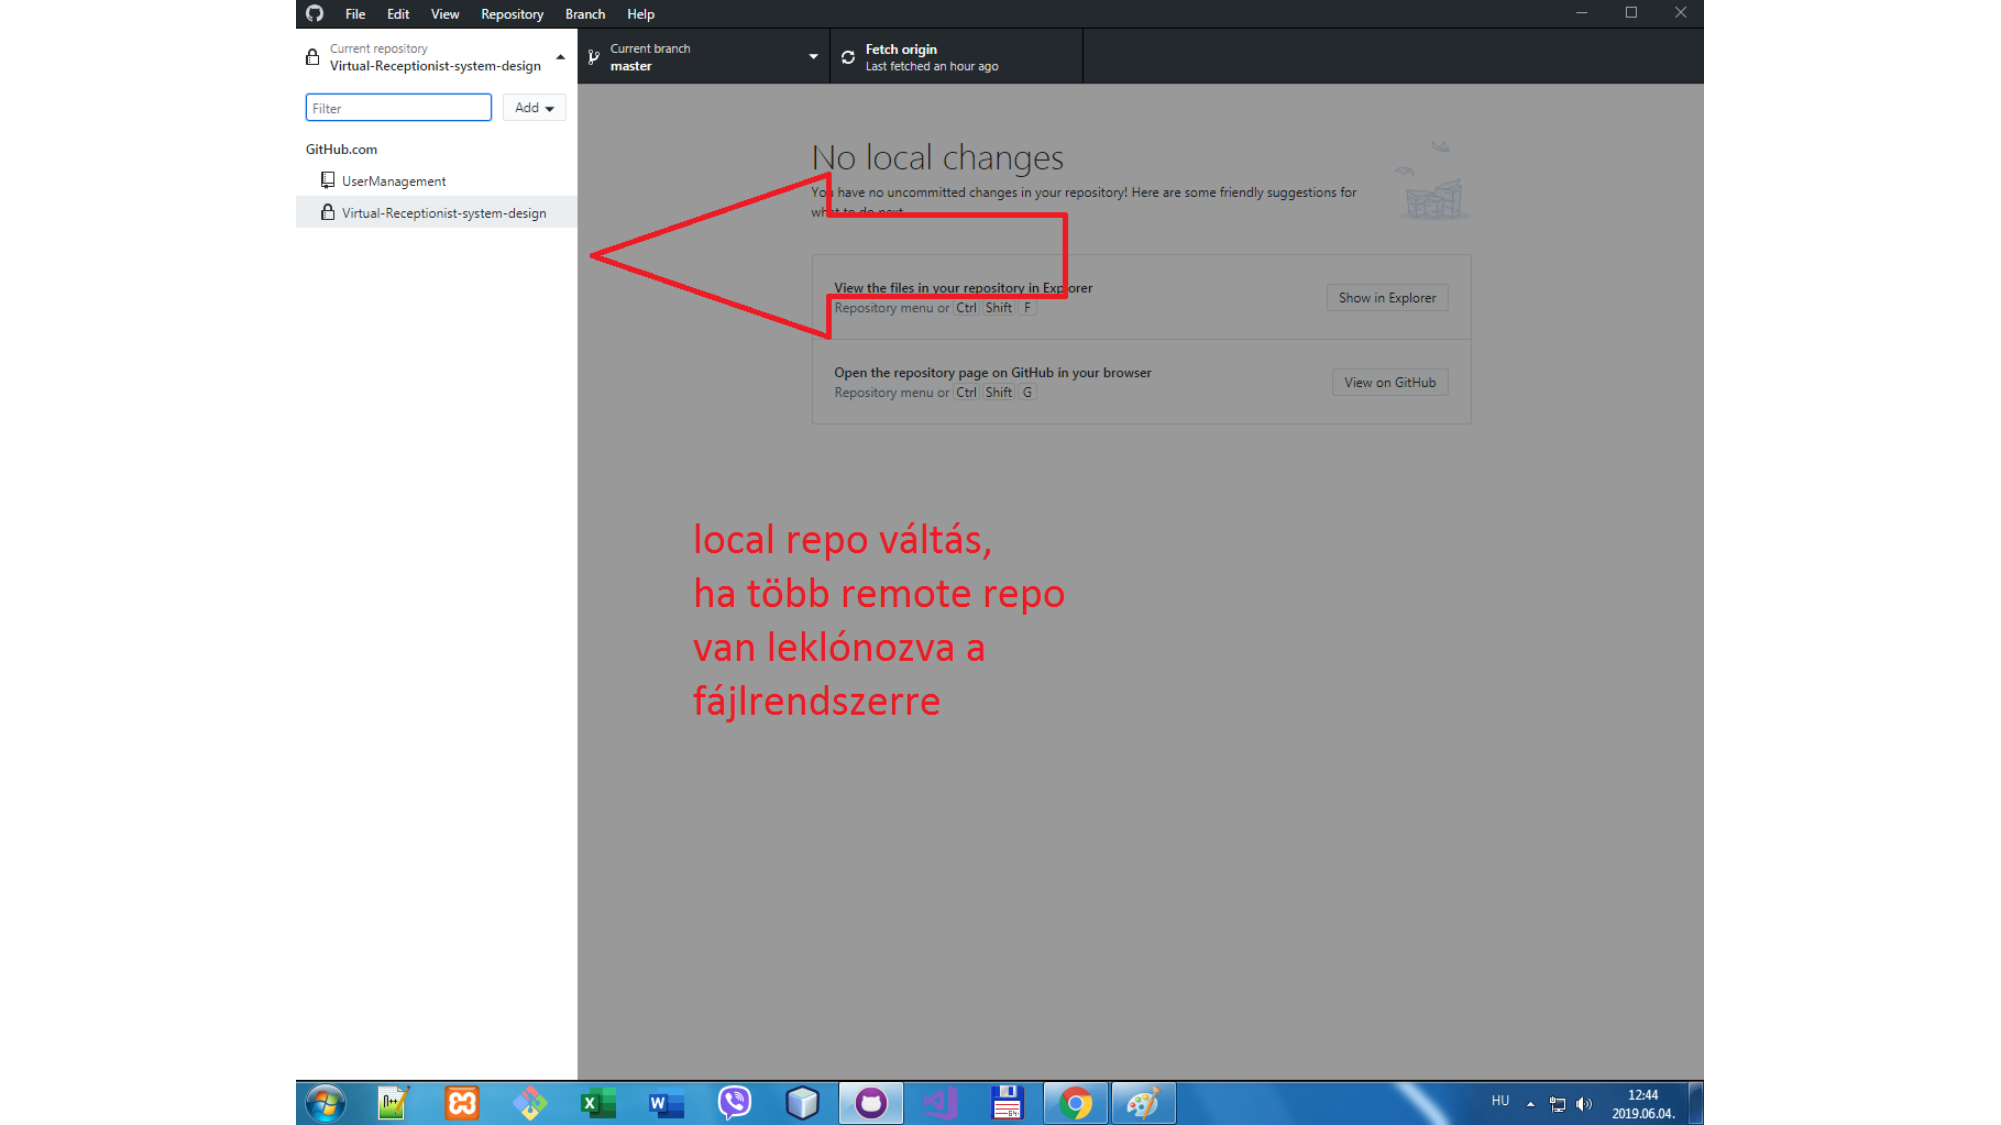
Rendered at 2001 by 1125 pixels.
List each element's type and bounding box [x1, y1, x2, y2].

picture [296, 0, 1704, 1125]
